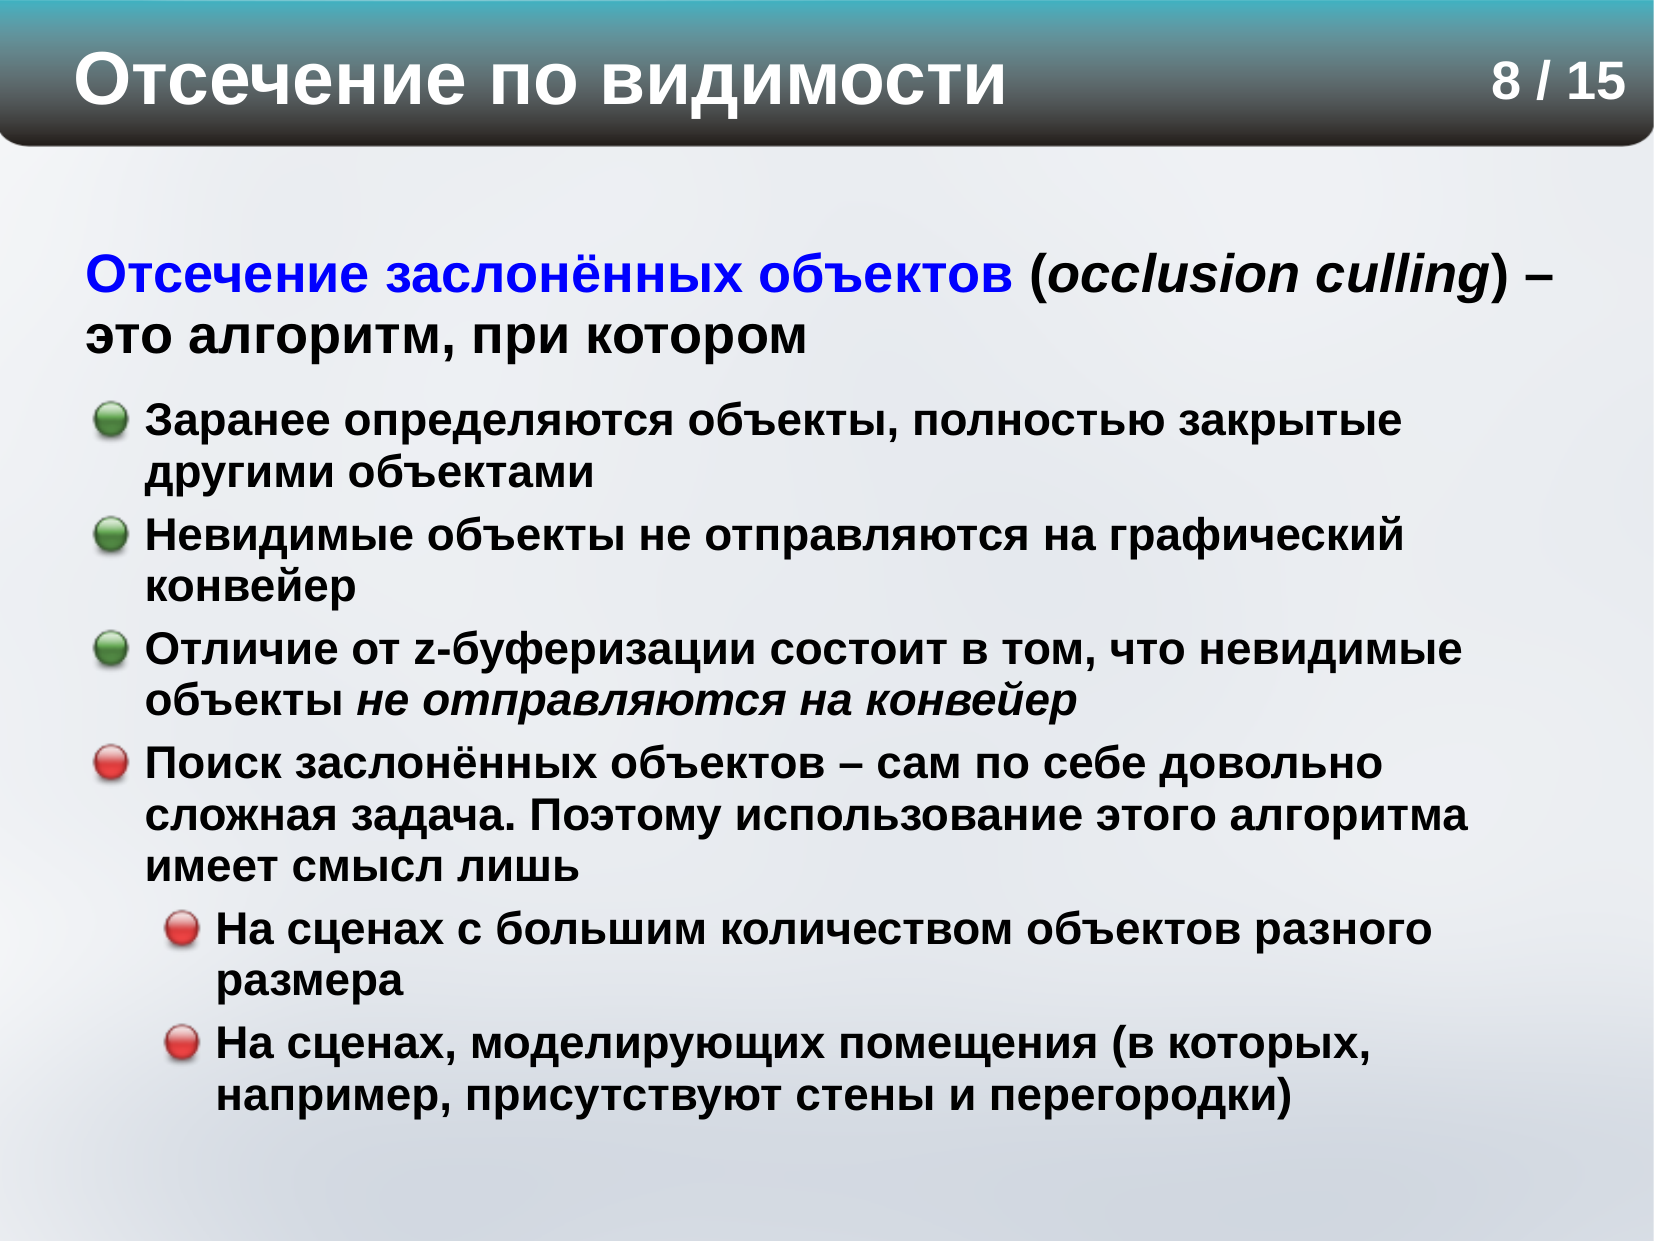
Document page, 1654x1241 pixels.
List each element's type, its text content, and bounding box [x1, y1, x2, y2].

picture [0, 0, 1654, 1241]
text_box Отсечение по видимости [59, 29, 1418, 129]
text_box <number> / 15 [1476, 42, 1654, 179]
text_box Отсечение заслонённых объектов (occlusion culling) – это алгоритм, при котором Заранее определяются объекты, полностью закрытые другими объектами Невидимые объекты не отправляются на графический конвейер Отличие от z-буферизации состоит в том, что невидимые объекты не отправляются на конвейер Поиск заслонённых объектов – сам по себе довольно сложная задача. Поэтому использование этого алгоритма имеет смысл лишь На сценах с большим количеством объектов разного размера На сценах, моделирующих помещения (в которых, например, присутствуют стены и перегородки) [70, 236, 1595, 1128]
